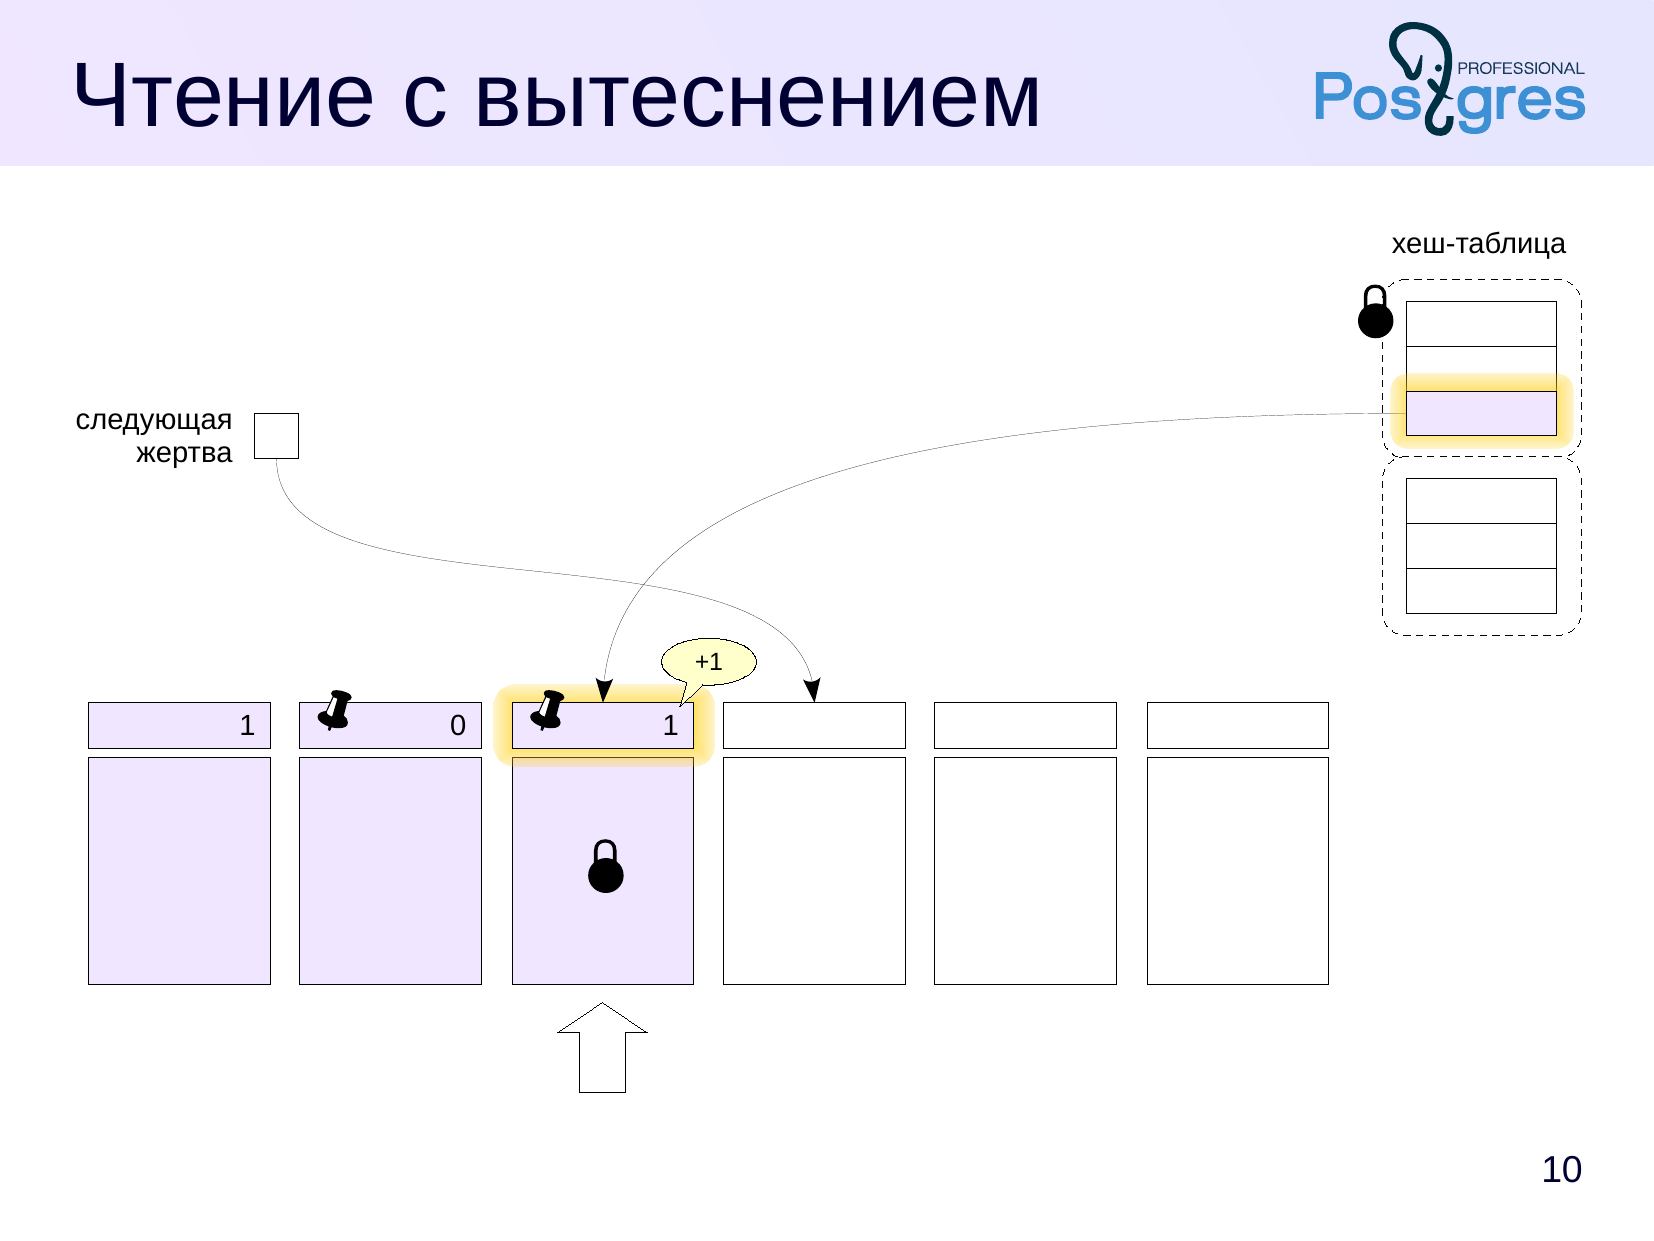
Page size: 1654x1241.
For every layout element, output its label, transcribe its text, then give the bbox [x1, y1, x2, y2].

text_box [1147, 702, 1329, 749]
text_box [1147, 757, 1329, 985]
text_box [254, 413, 299, 459]
text_box [604, 684, 686, 702]
text_box +1 [661, 638, 757, 707]
text_box следующая жертва [60, 395, 248, 476]
title Чтение с вытеснением [70, 43, 1241, 147]
text_box [557, 1002, 648, 1093]
text_box хеш-таблица [1377, 219, 1582, 268]
text_box [723, 702, 906, 749]
text_box [493, 684, 715, 985]
text_box [1358, 279, 1582, 636]
text_box [299, 757, 482, 985]
text_box [723, 757, 906, 985]
text_box [934, 702, 1117, 749]
text_box 0 [299, 702, 482, 749]
text_box [934, 757, 1117, 985]
text_box [317, 690, 352, 731]
text_box 1 [88, 702, 271, 749]
text_box [88, 757, 271, 985]
text_box 1 [512, 702, 694, 749]
